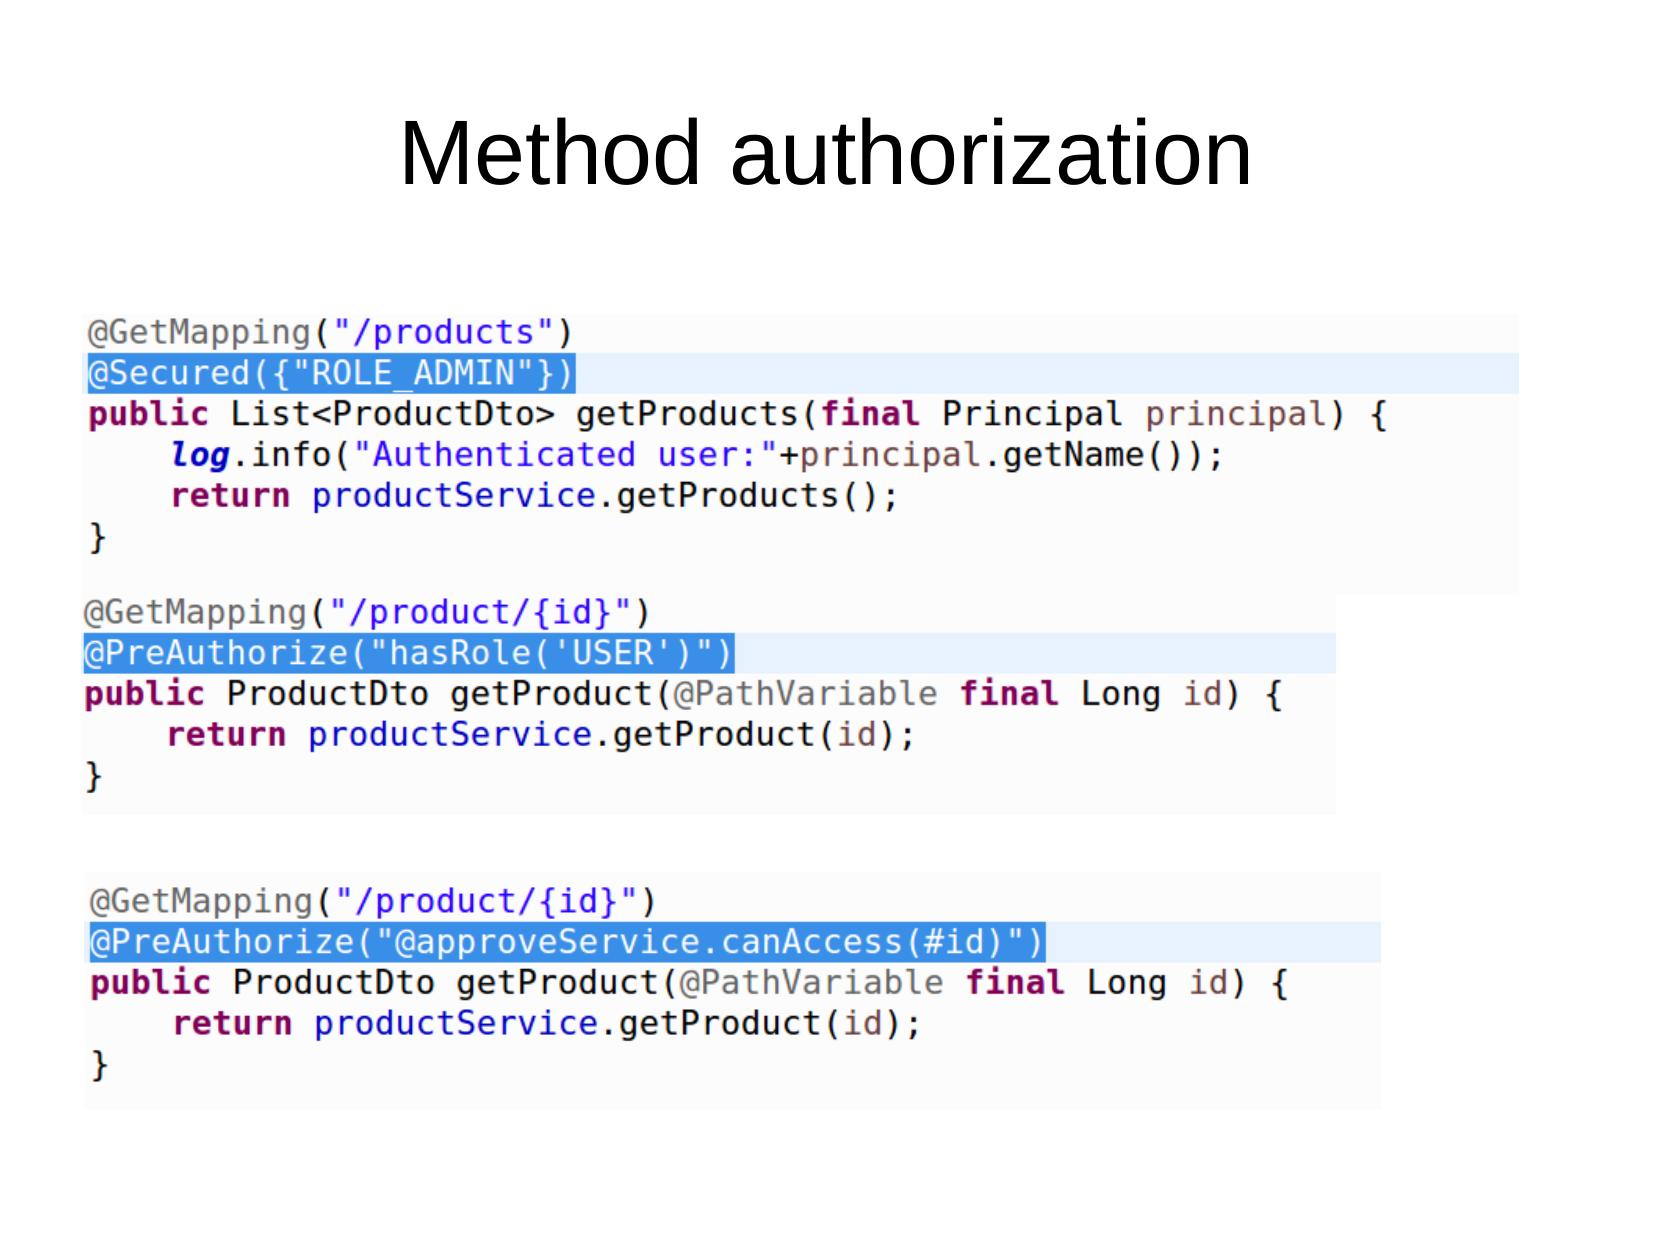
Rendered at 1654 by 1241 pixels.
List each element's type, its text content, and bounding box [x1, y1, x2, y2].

title Method authorization [82, 49, 1571, 257]
picture [84, 872, 1381, 1111]
picture [81, 314, 1519, 815]
